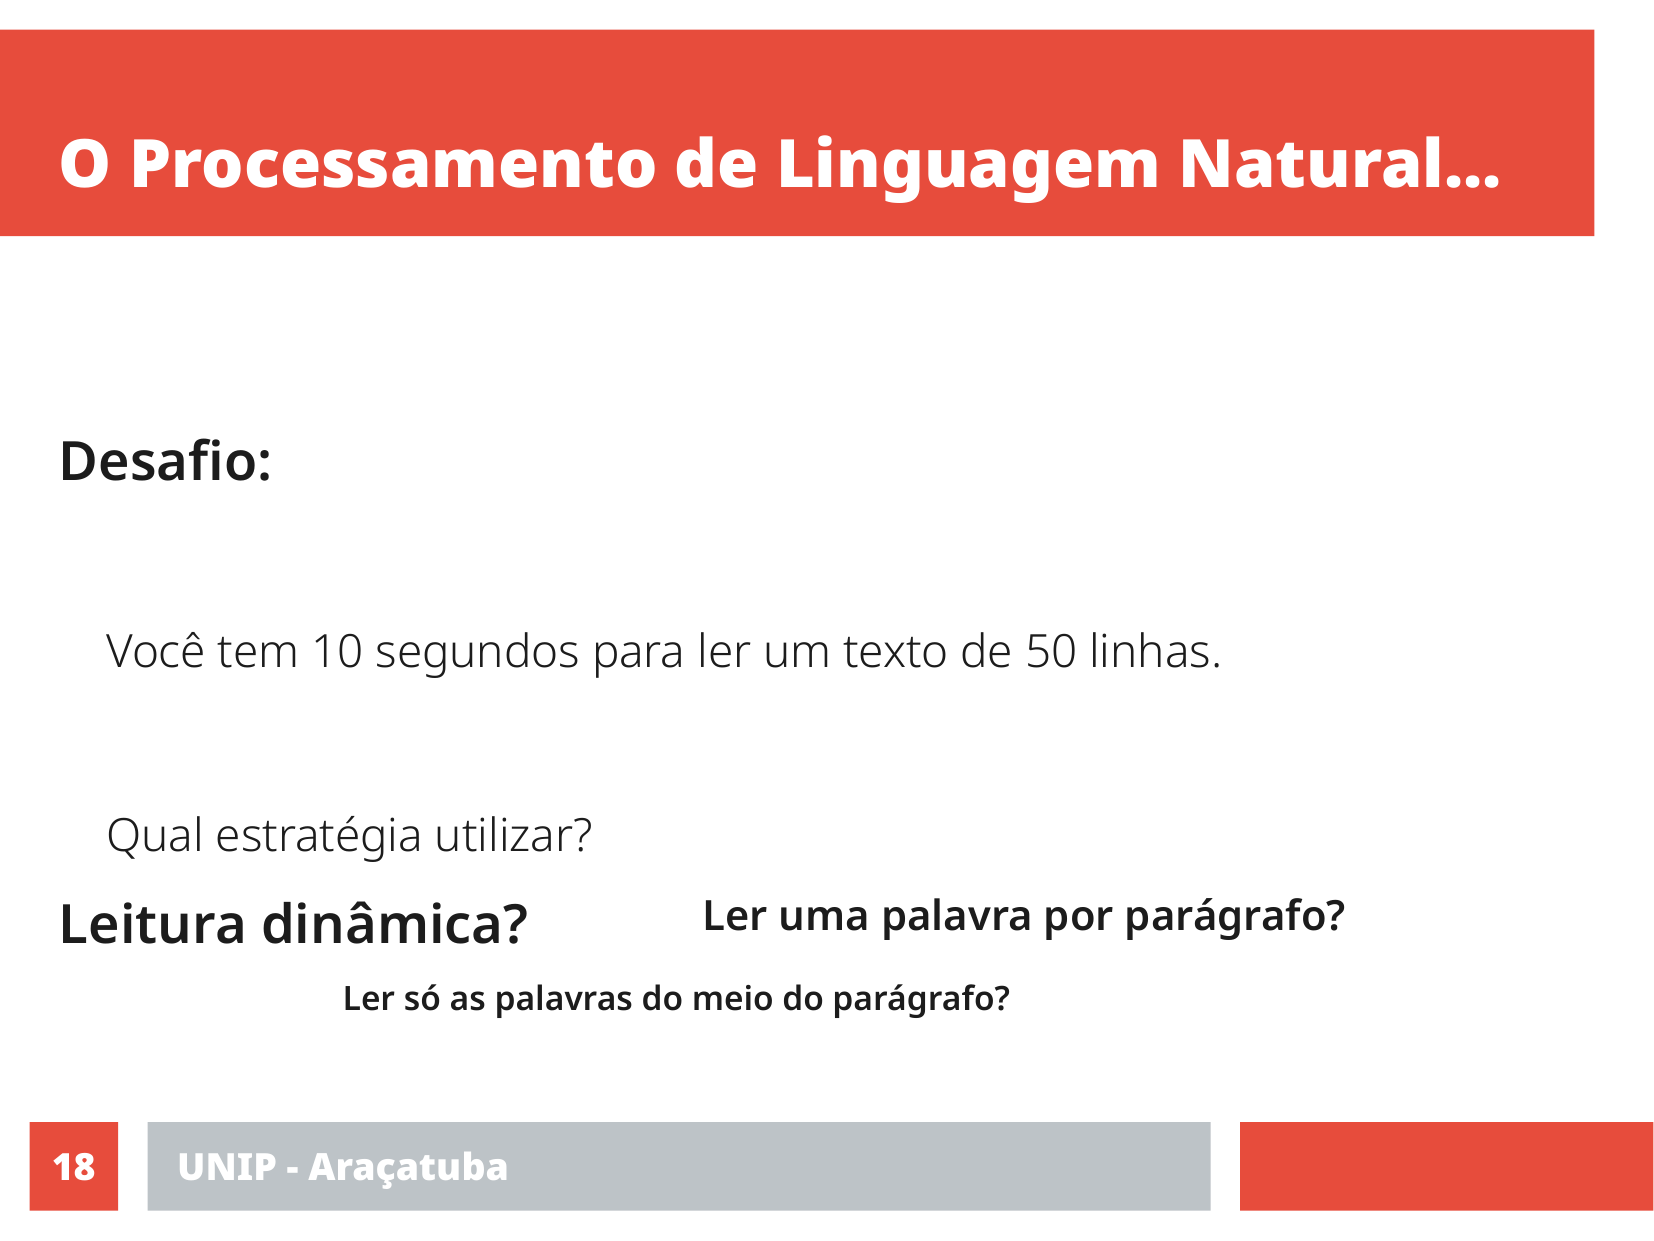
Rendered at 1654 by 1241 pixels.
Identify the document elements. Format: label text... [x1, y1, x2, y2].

list Ler uma palavra por parágrafo? [702, 885, 1379, 976]
list Leitura dinâmica? [58, 885, 702, 976]
list Desafio: Você tem 10 segundos para ler um texto de 50 linhas. Qual estratégia utilizar? [59, 324, 1565, 1093]
title O Processamento de Linguagem Natural... [59, 59, 1595, 207]
list Ler só as palavras do meio do parágrafo? [342, 974, 1019, 1064]
